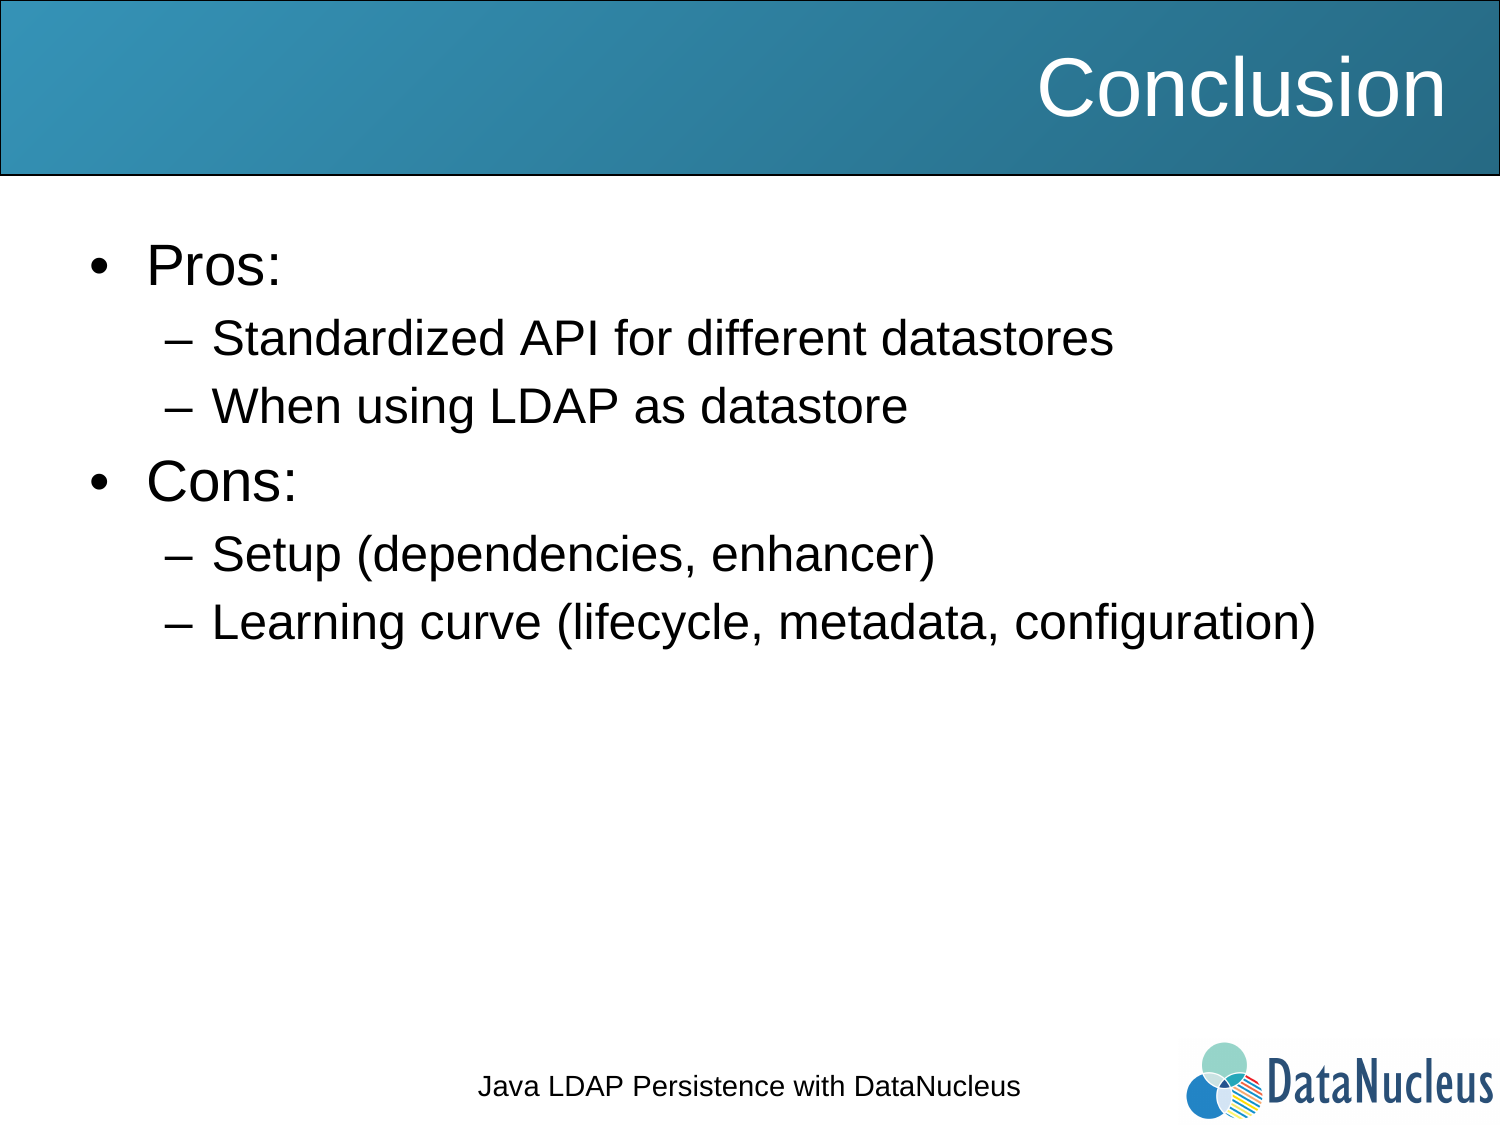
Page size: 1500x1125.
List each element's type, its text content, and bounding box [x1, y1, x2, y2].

title Conclusion [237, 12, 1463, 163]
picture [1178, 1038, 1500, 1125]
list Pros: Standardized API for different datastores When using LDAP as datastore Cons: Setup (dependencies, enhancer) Learning curve (lifecycle, metadata, configuration) [75, 224, 1426, 1013]
